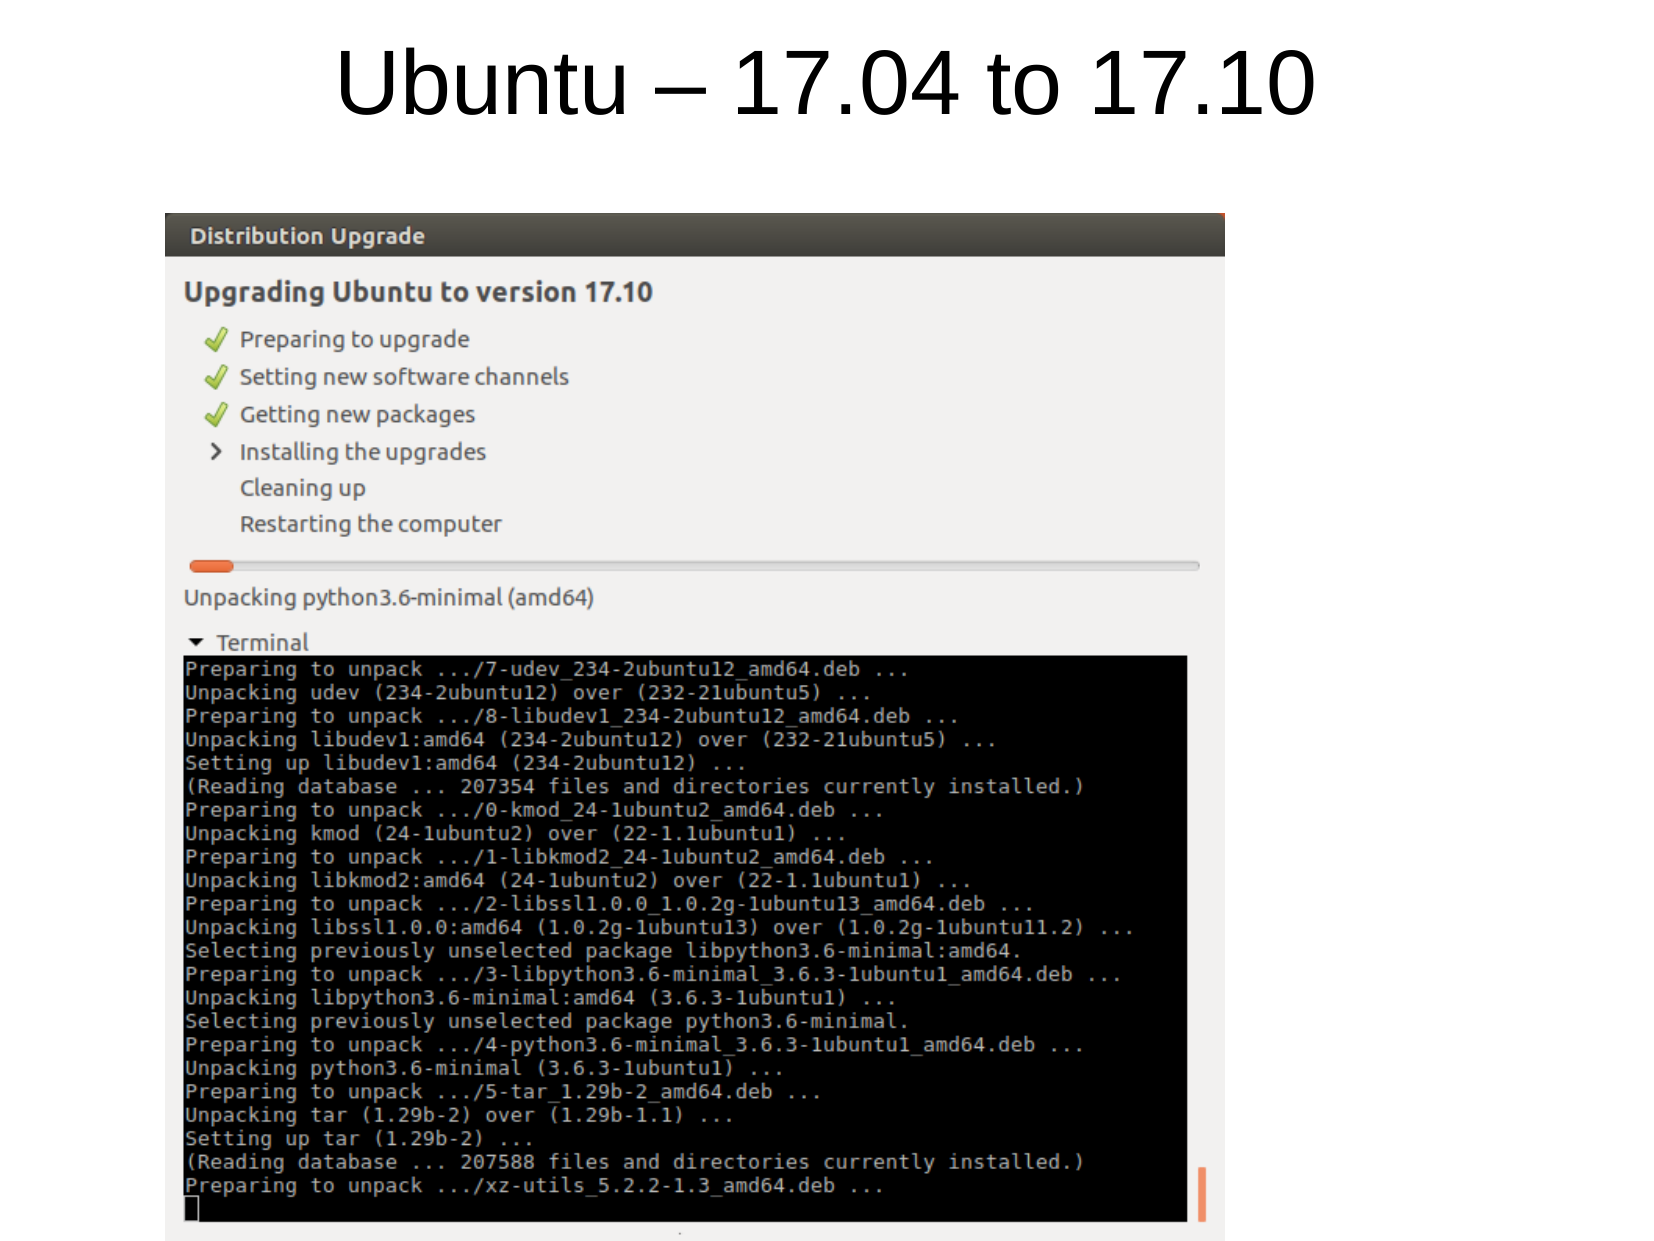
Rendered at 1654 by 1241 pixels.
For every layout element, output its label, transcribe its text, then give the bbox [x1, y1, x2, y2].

picture [165, 213, 1225, 1241]
title Ubuntu – 17.04 to 17.10 [82, 31, 1571, 134]
